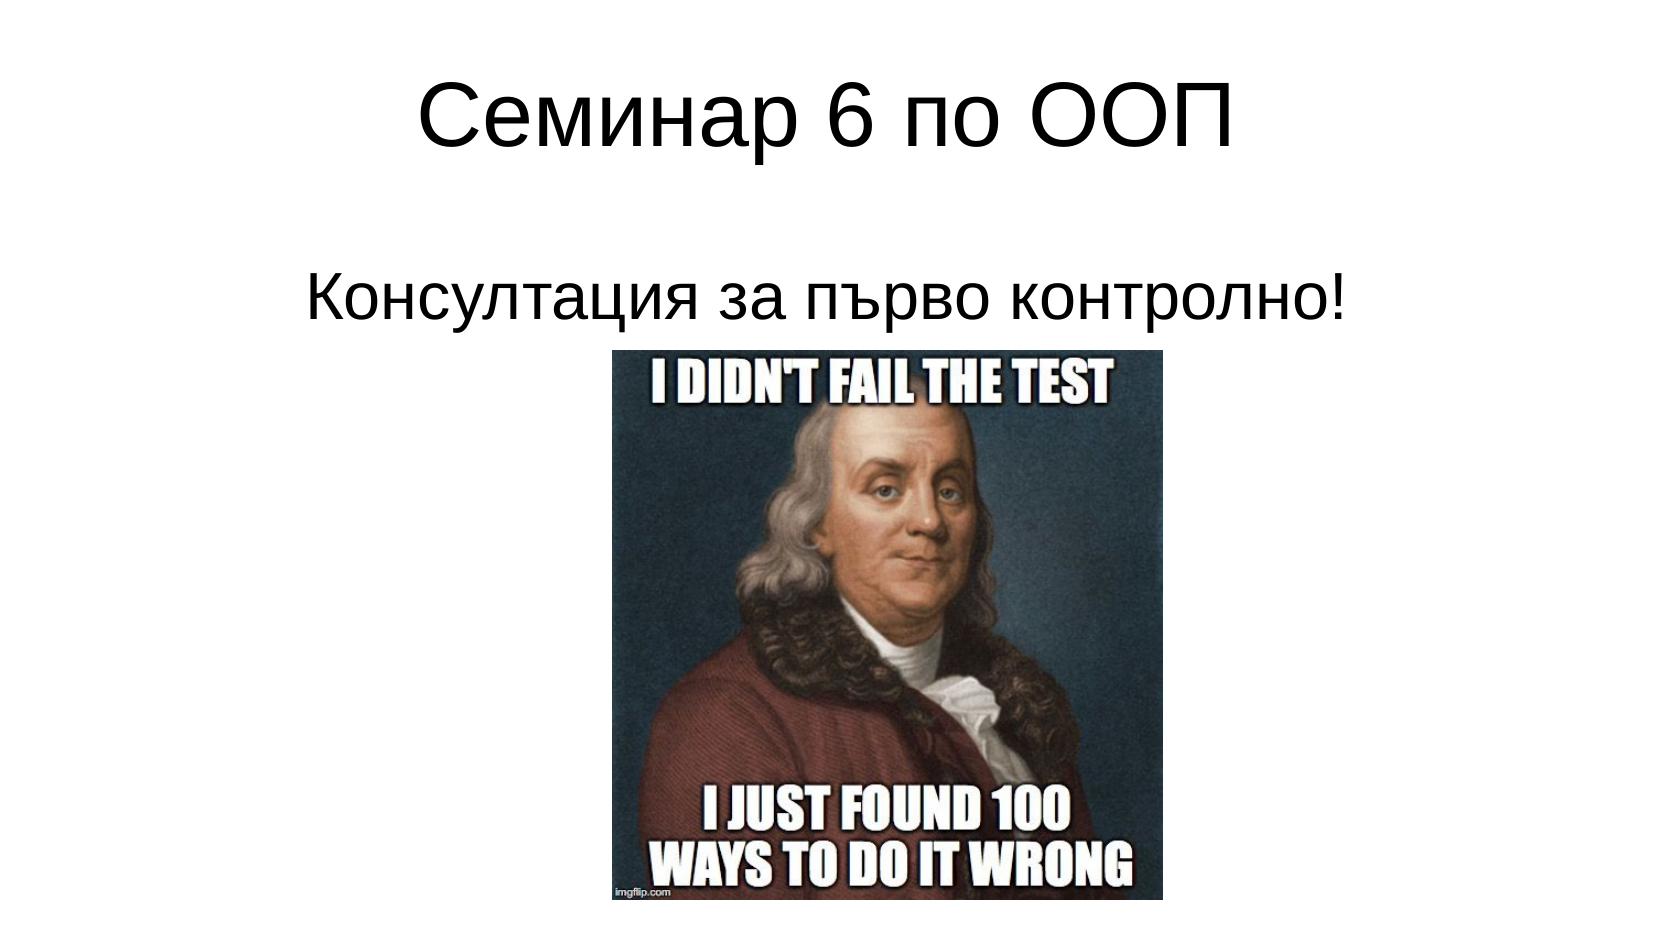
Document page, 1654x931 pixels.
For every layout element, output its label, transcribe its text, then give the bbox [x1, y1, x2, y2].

subtitle Консултация за първо контролно! [82, 217, 1571, 376]
title Семинар 6 по ООП [82, 37, 1571, 193]
picture [612, 350, 1163, 901]
